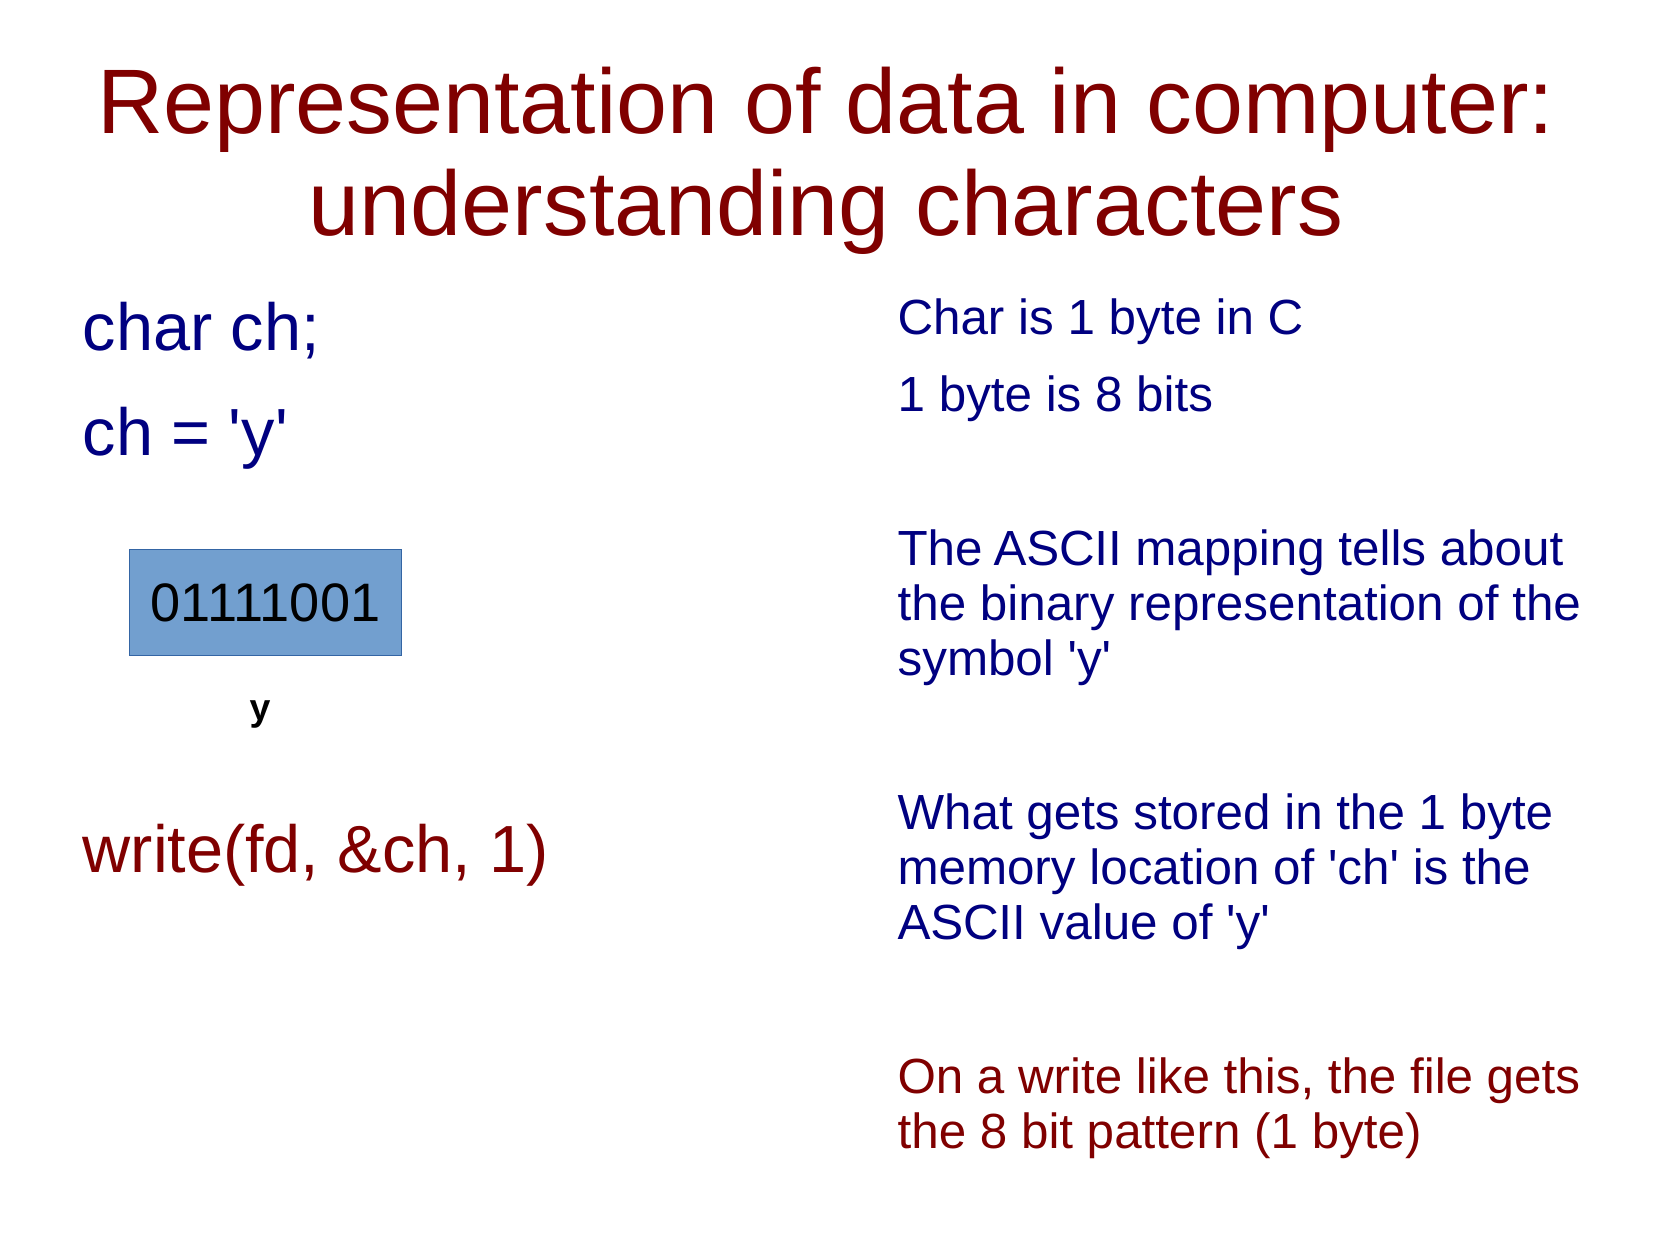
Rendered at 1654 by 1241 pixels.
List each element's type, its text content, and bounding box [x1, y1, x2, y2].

text_box y [200, 679, 319, 736]
text_box 01111001 [129, 549, 402, 656]
list char ch; ch = 'y' write(fd, &ch, 1) [82, 290, 809, 1010]
list Char is 1 byte in C 1 byte is 8 bits The ASCII mapping tells about the binary representation of the symbol 'y' What gets stored in the 1 byte memory location of 'ch' is the ASCII value of 'y' On a write like this, the file gets the 8 bit pattern (1 byte) [845, 290, 1595, 1182]
title Representation of data in computer: understanding characters [82, 49, 1571, 257]
